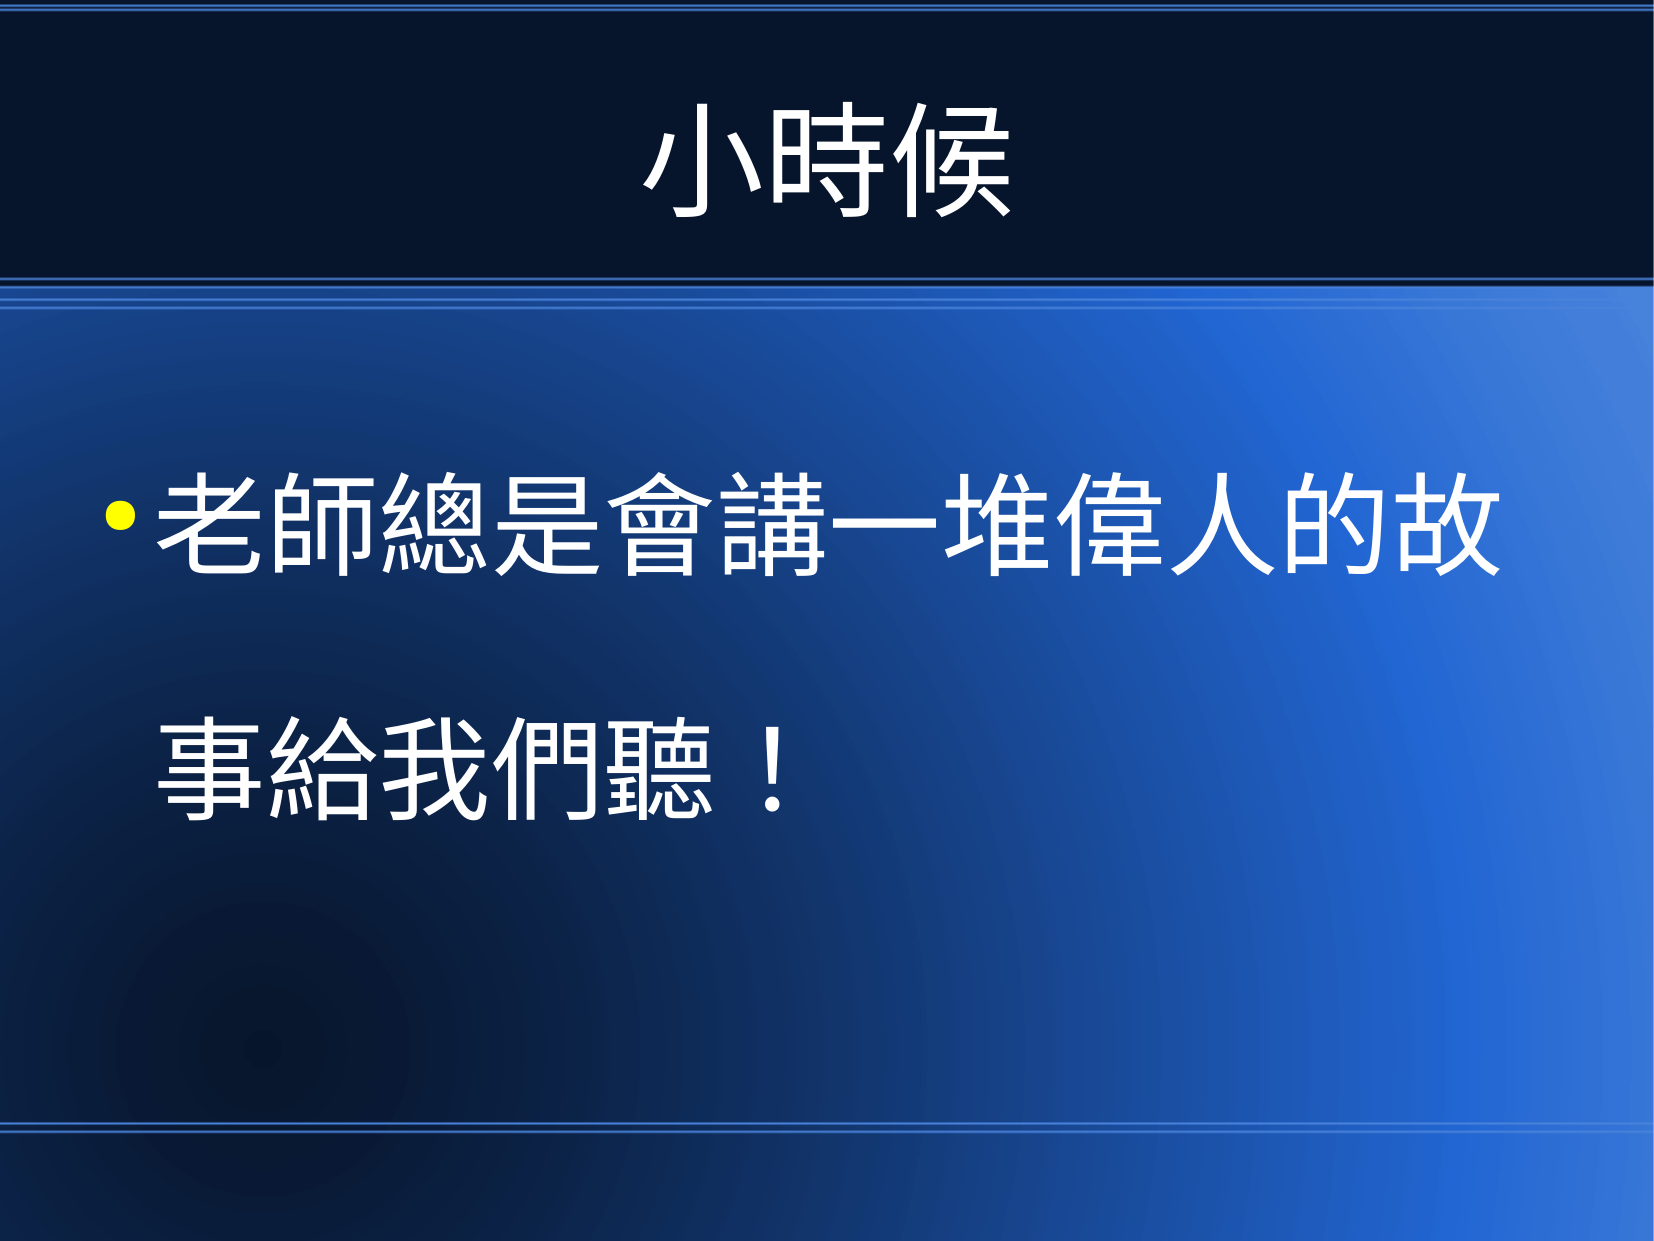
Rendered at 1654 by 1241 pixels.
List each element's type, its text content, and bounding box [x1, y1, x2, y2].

title 小時候 [82, 49, 1571, 257]
picture [0, 0, 1654, 1241]
list 老師總是會講一堆偉人的故事給我們聽！ [82, 355, 1571, 1241]
